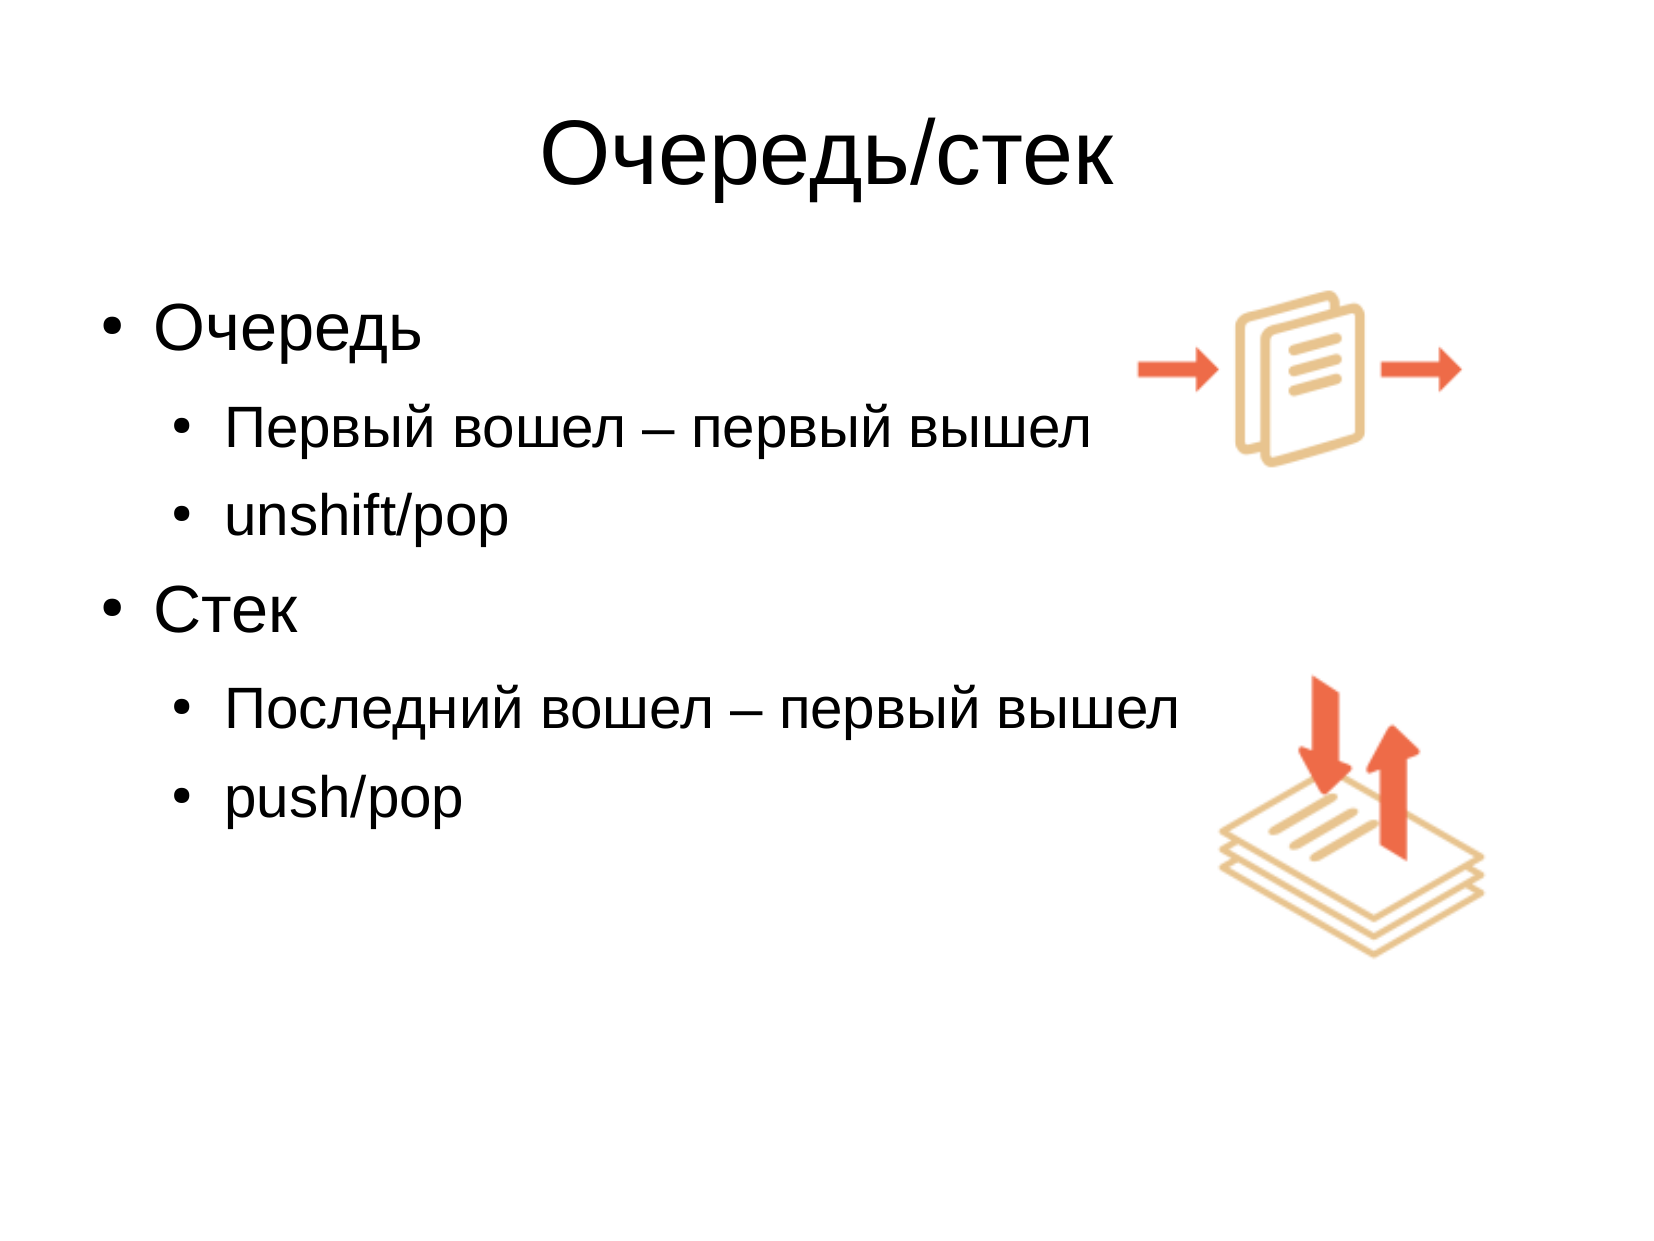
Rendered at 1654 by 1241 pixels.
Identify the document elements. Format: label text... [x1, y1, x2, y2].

title Очередь/стек [82, 49, 1571, 257]
picture [1122, 274, 1477, 479]
picture [1190, 653, 1506, 977]
list Очередь Первый вошел – первый вышел unshift/pop Стек Последний вошел – первый вышел push/pop [82, 290, 1571, 1109]
